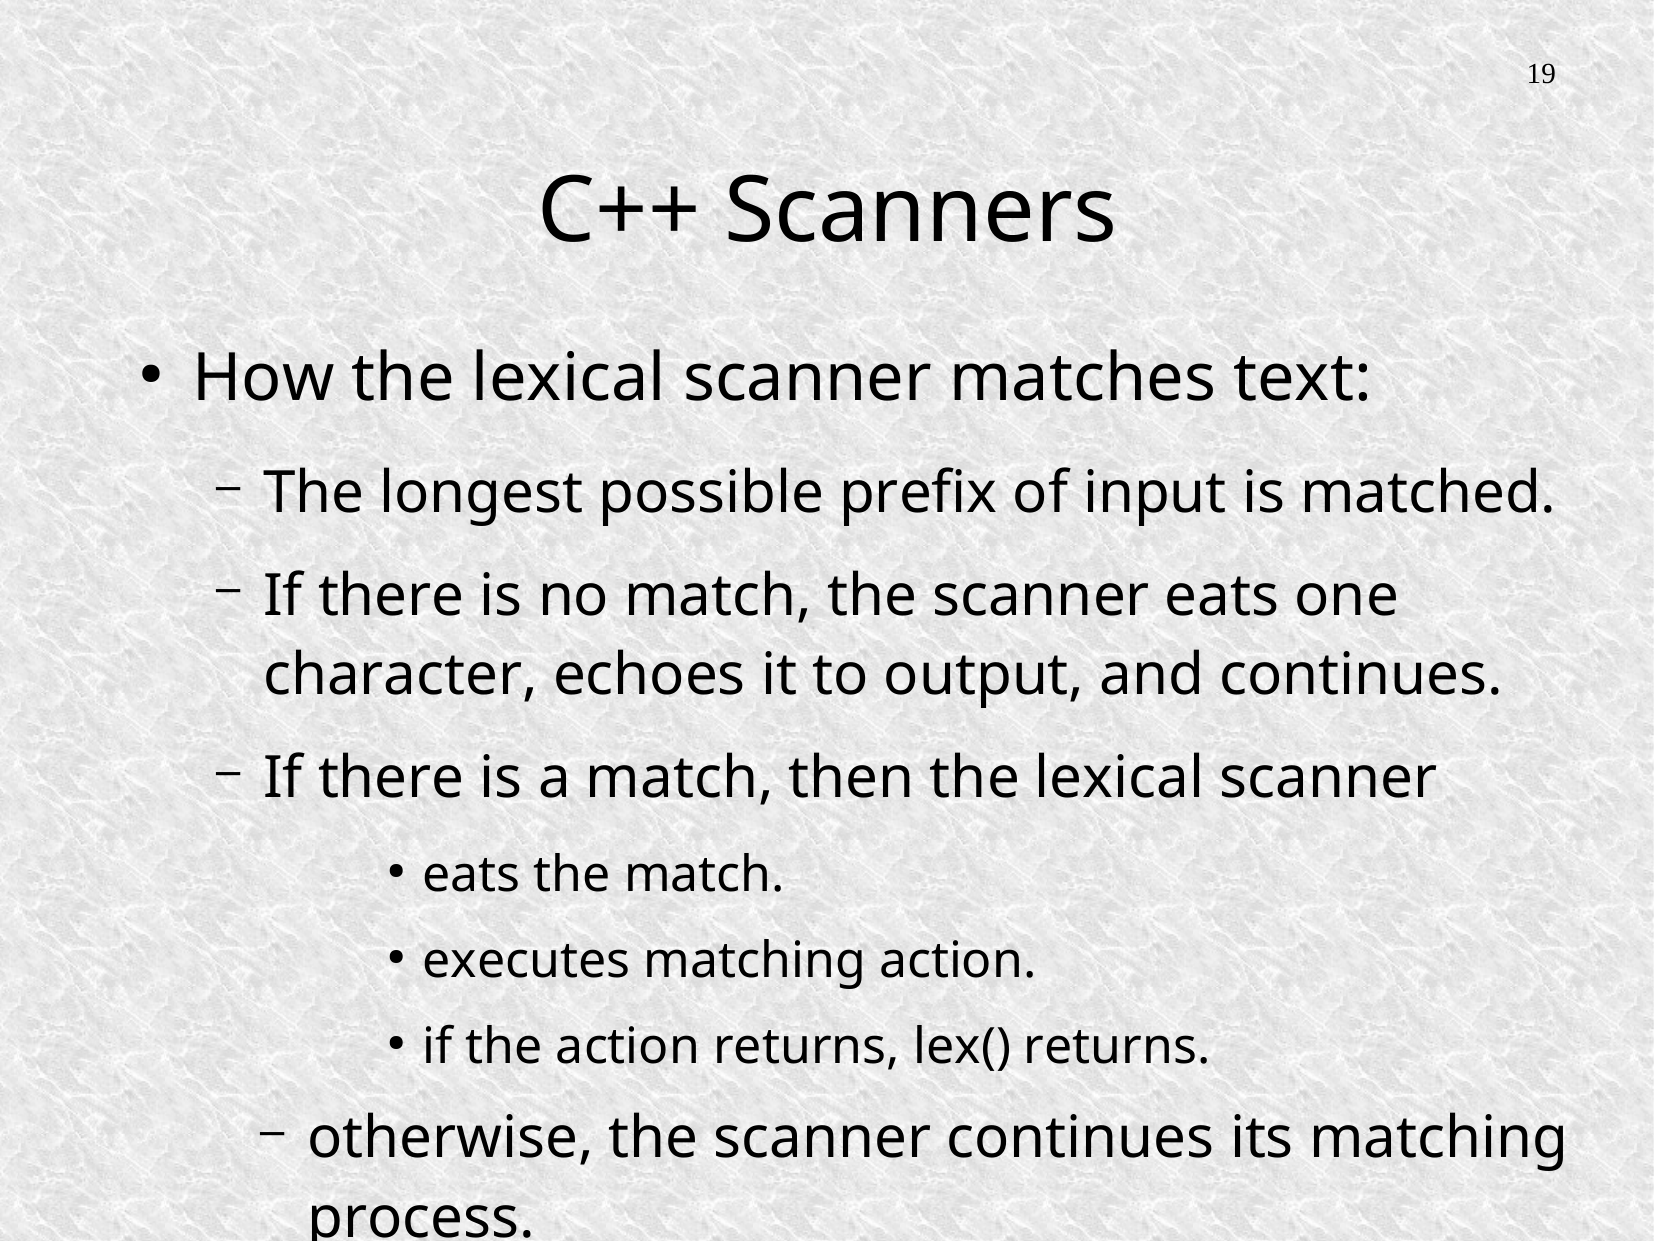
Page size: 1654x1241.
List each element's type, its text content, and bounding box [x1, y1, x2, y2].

title C++ Scanners [121, 102, 1534, 311]
picture [0, 0, 1654, 1241]
list How the lexical scanner matches text: The longest possible prefix of input is matched. If there is no match, the scanner eats one character, echoes it to output, and continues. If there is a match, then the lexical scanner eats the match. executes matching action. if the action returns, lex() returns. otherwise, the scanner continues its matching process. [121, 329, 1605, 1241]
